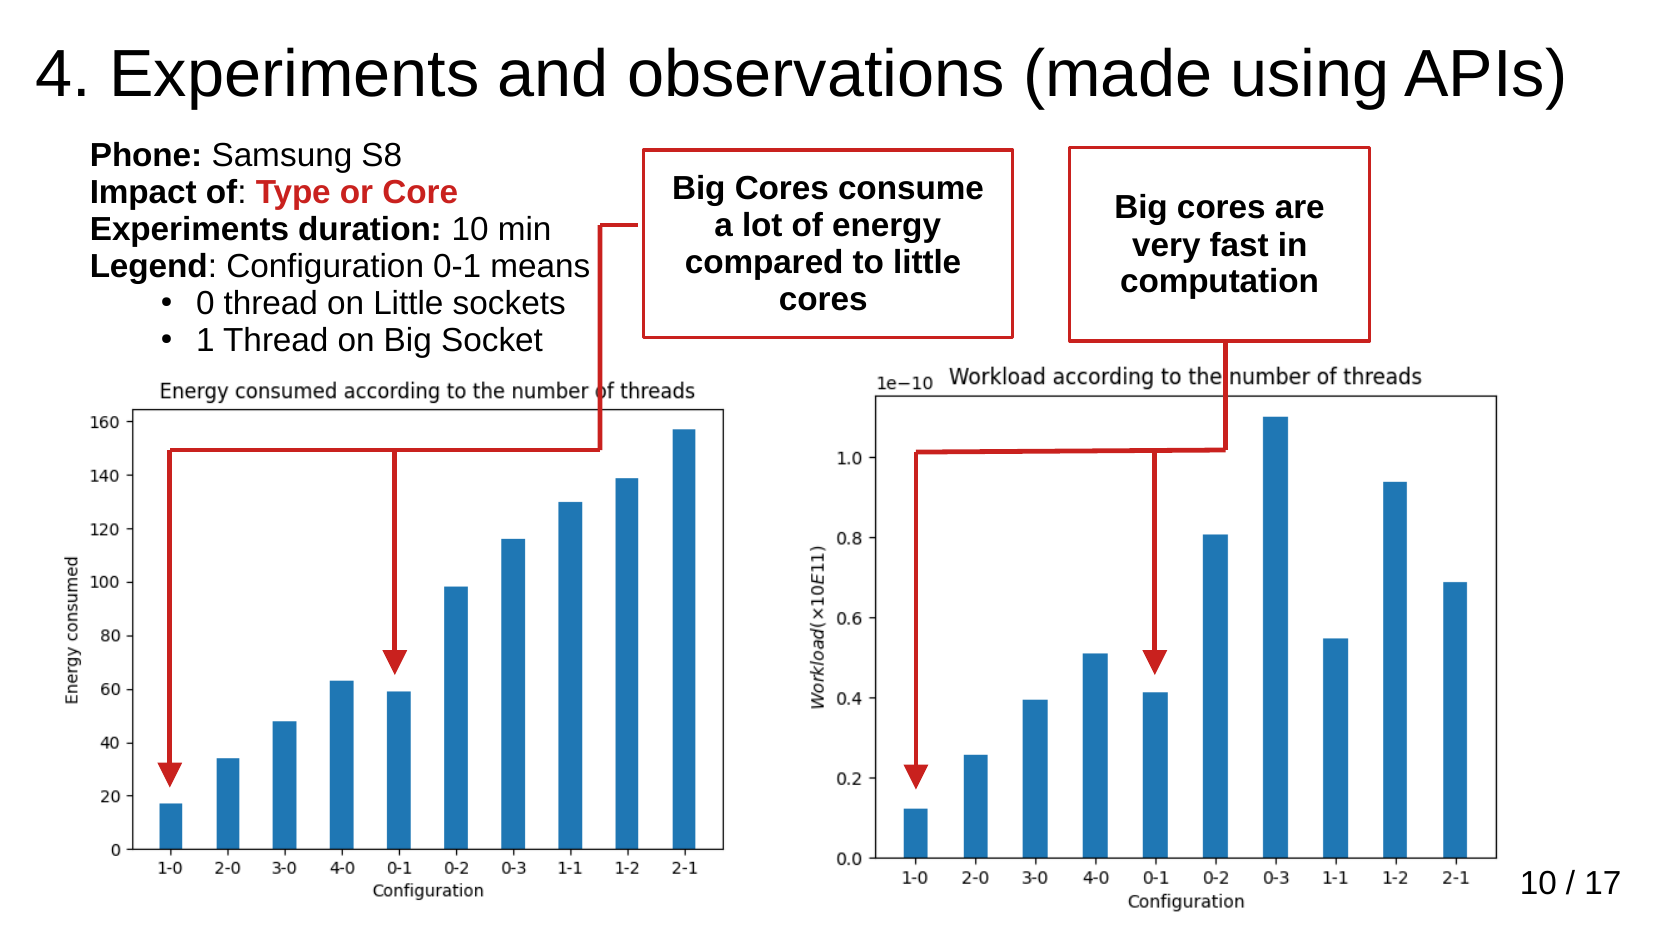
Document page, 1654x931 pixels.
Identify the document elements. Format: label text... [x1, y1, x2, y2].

text_box 10 / 17 [1504, 856, 1654, 927]
text_box Phone: Samsung S8 Impact of: Type or Core Experiments duration: 10 min Legend: Configuration 0-1 means 0 thread on Little sockets 1 Thread on Big Socket [75, 148, 638, 367]
picture [37, 323, 1576, 924]
text_box Big cores are very fast in computation [1069, 148, 1370, 341]
title 4. Experiments and observations (made using APIs) [35, 0, 1629, 148]
text_box Big Cores consume a lot of energy compared to little cores [643, 149, 1013, 338]
